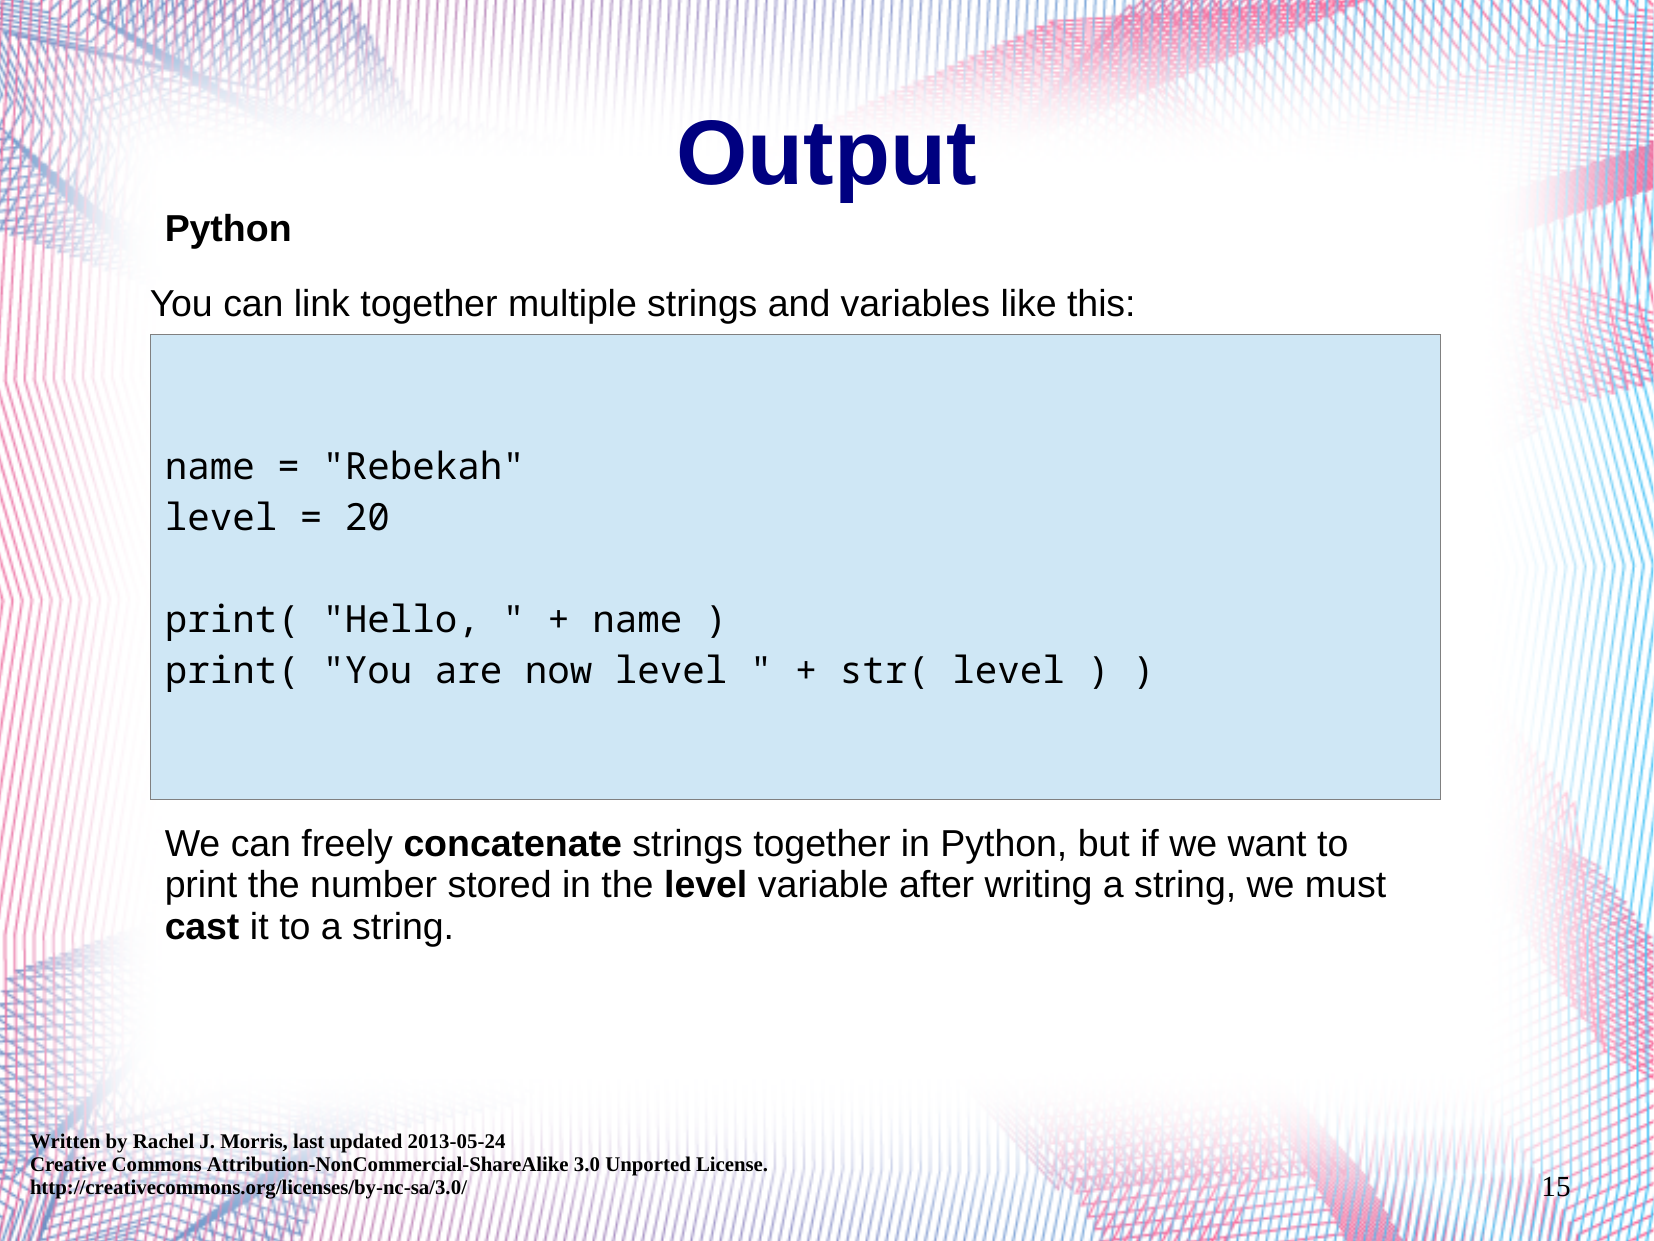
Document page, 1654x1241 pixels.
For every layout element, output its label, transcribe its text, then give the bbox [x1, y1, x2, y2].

text_box name = "Rebekah" level = 20 print( "Hello, " + name ) print( "You are now level " + str( level ) ) [150, 334, 1441, 800]
text_box Python [150, 199, 751, 257]
title Output [82, 49, 1571, 257]
picture [0, 0, 1654, 1241]
text_box We can freely concatenate strings together in Python, but if we want to print the number stored in the level variable after writing a string, we must cast it to a string. [150, 814, 1441, 956]
text_box You can link together multiple strings and variables like this: [135, 274, 1471, 332]
